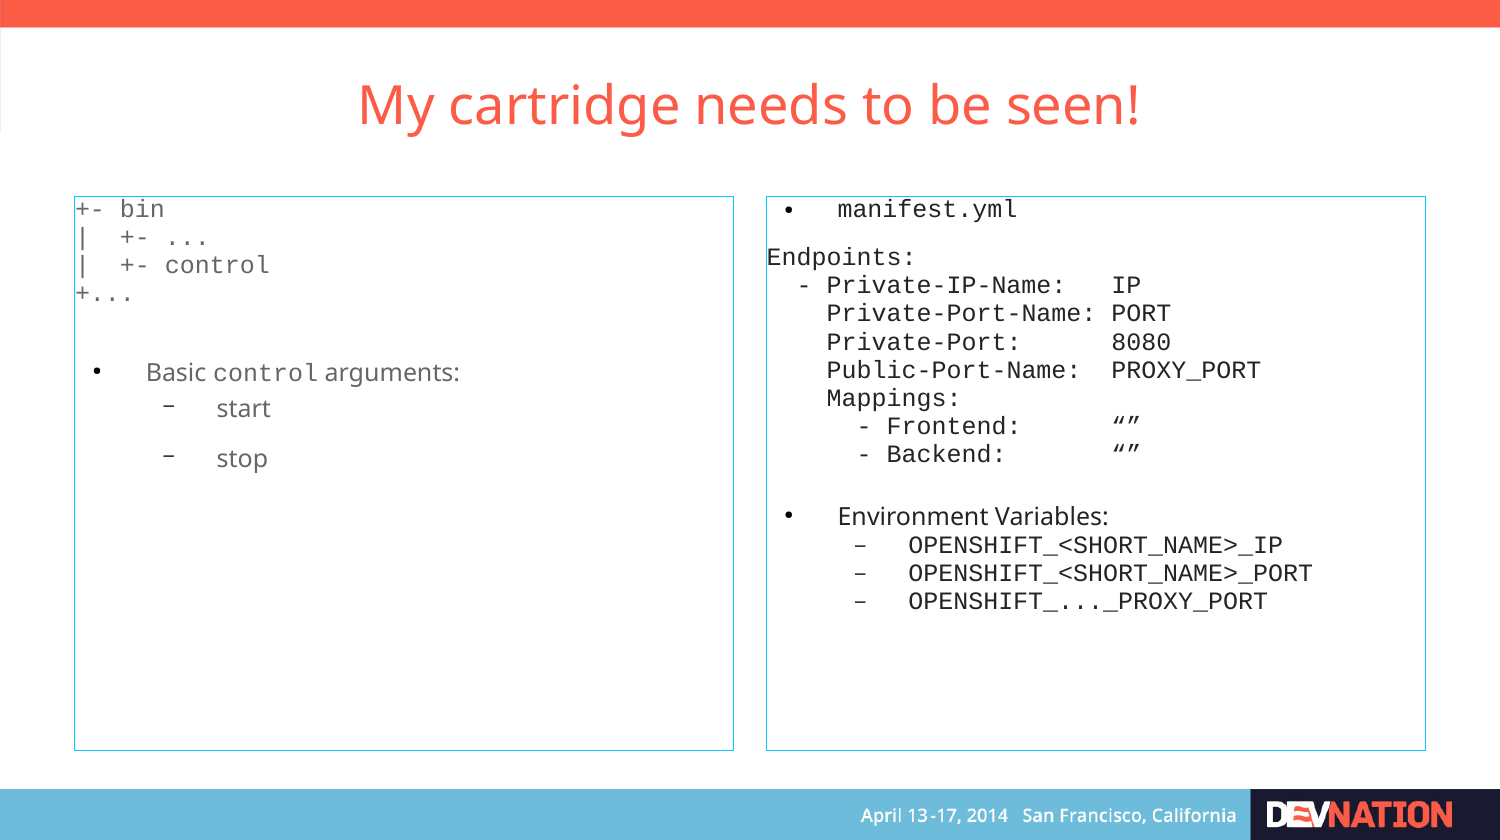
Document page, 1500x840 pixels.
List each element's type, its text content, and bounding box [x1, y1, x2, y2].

picture [0, 0, 1500, 840]
list +- bin | +- ... | +- control +... Basic control arguments: start stop [74, 196, 734, 751]
title My cartridge needs to be seen! [74, 33, 1425, 174]
list manifest.yml Endpoints: - Private-IP-Name: IP Private-Port-Name: PORT Private-Port: 8080 Public-Port-Name: PROXY_PORT Mappings: - Frontend: “” - Backend: “” Environment Variables: OPENSHIFT_<SHORT_NAME>_IP OPENSHIFT_<SHORT_NAME>_PORT OPENSHIFT_..._PROXY_PORT [766, 196, 1426, 751]
